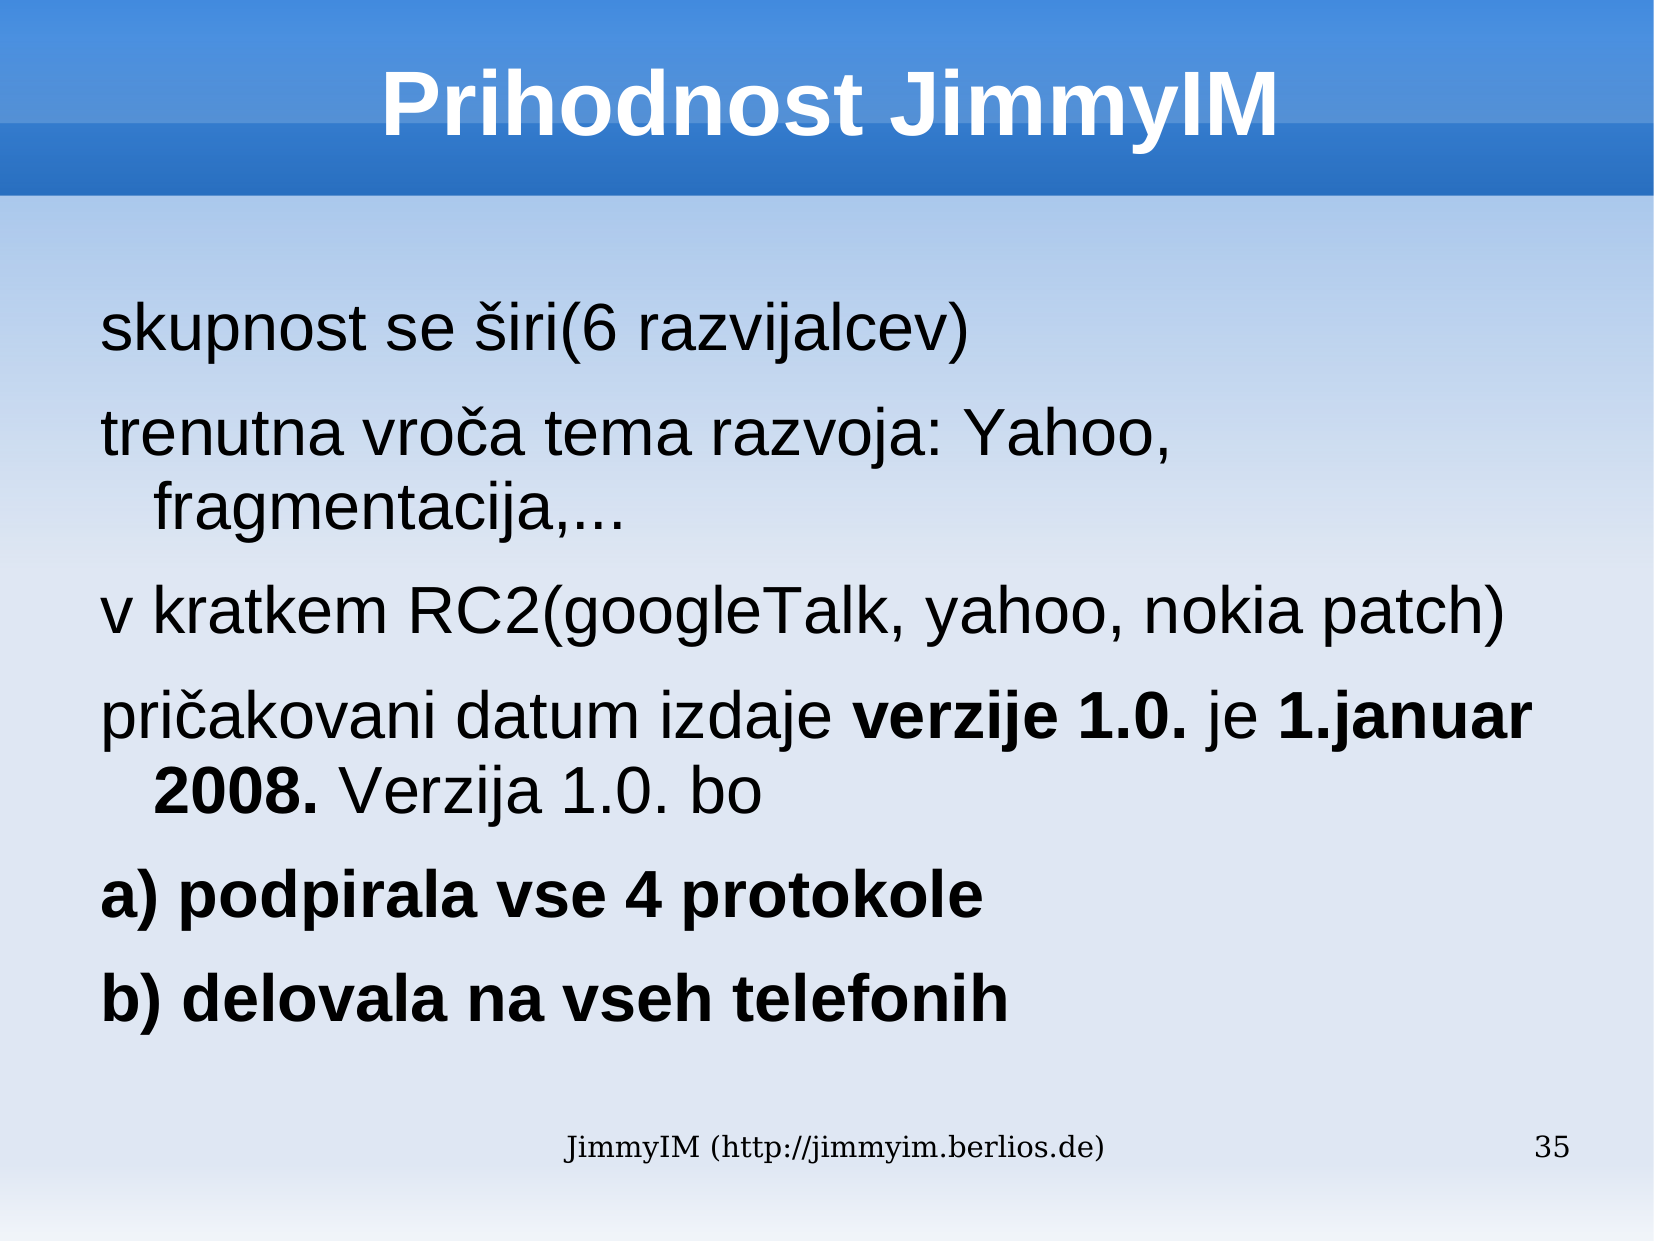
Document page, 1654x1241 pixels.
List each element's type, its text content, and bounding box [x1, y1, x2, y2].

picture [0, 0, 1654, 1241]
list skupnost se širi(6 razvijalcev) trenutna vroča tema razvoja: Yahoo, fragmentacija,... v kratkem RC2(googleTalk, yahoo, nokia patch) pričakovani datum izdaje verzije 1.0. je 1.januar 2008. Verzija 1.0. bo a) podpirala vse 4 protokole b) delovala na vseh telefonih [82, 290, 1571, 1094]
title Prihodnost JimmyIM [125, 0, 1538, 208]
